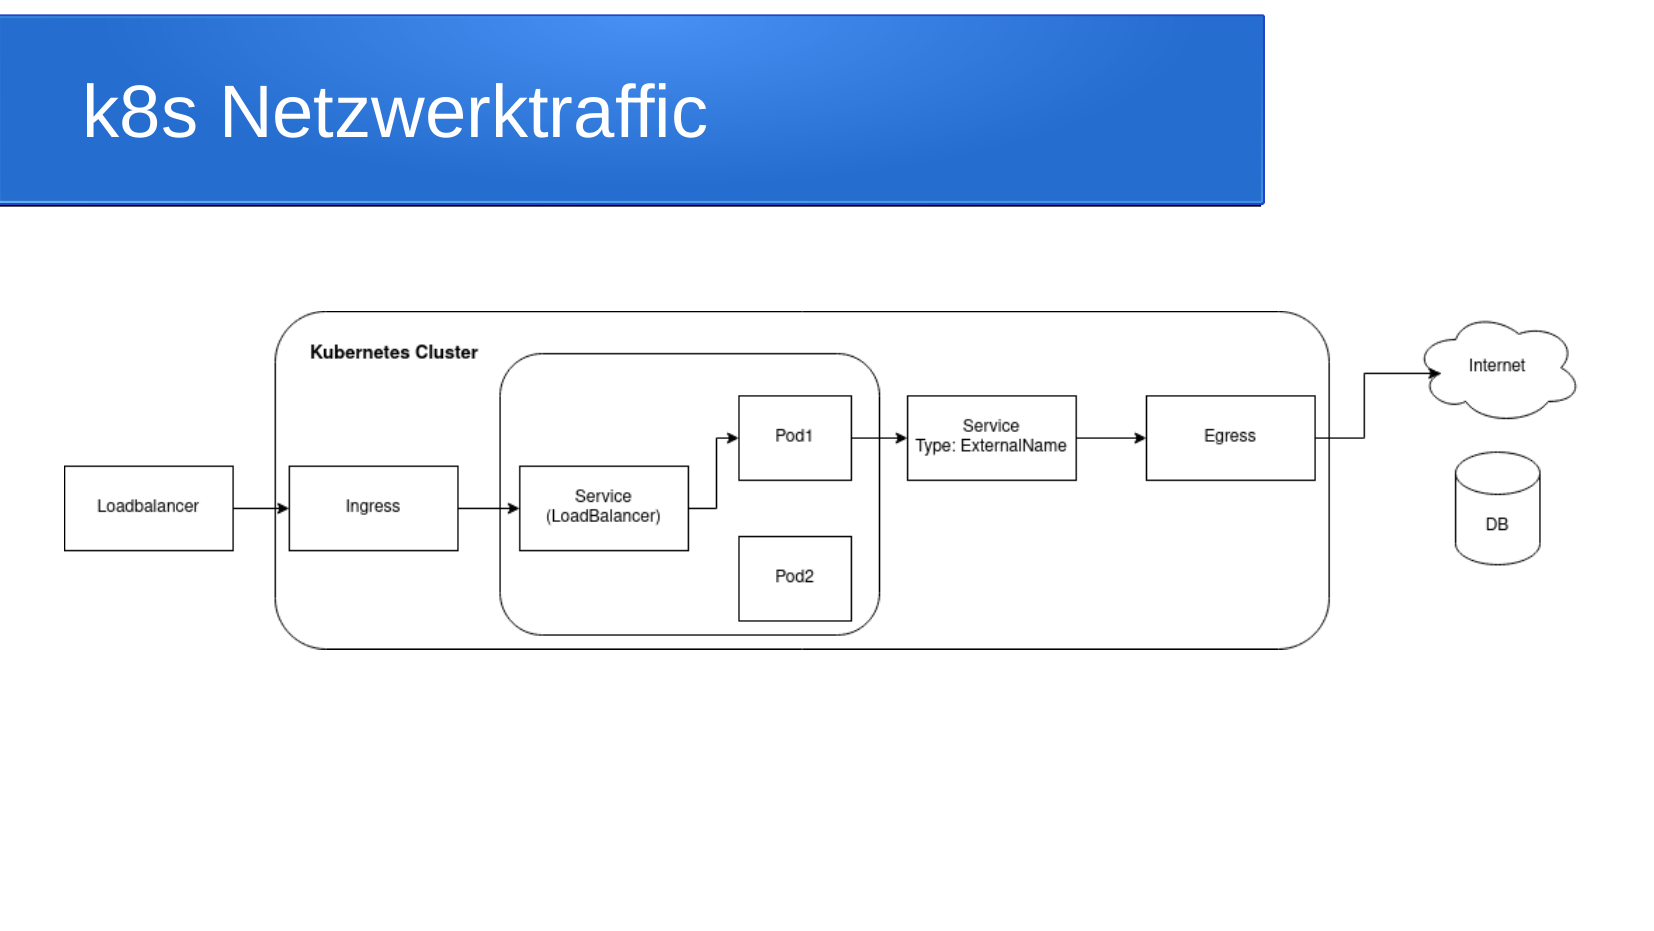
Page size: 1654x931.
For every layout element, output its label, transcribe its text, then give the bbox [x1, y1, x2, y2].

title k8s Netzwerktraffic [82, 35, 1235, 189]
picture [64, 311, 1583, 650]
